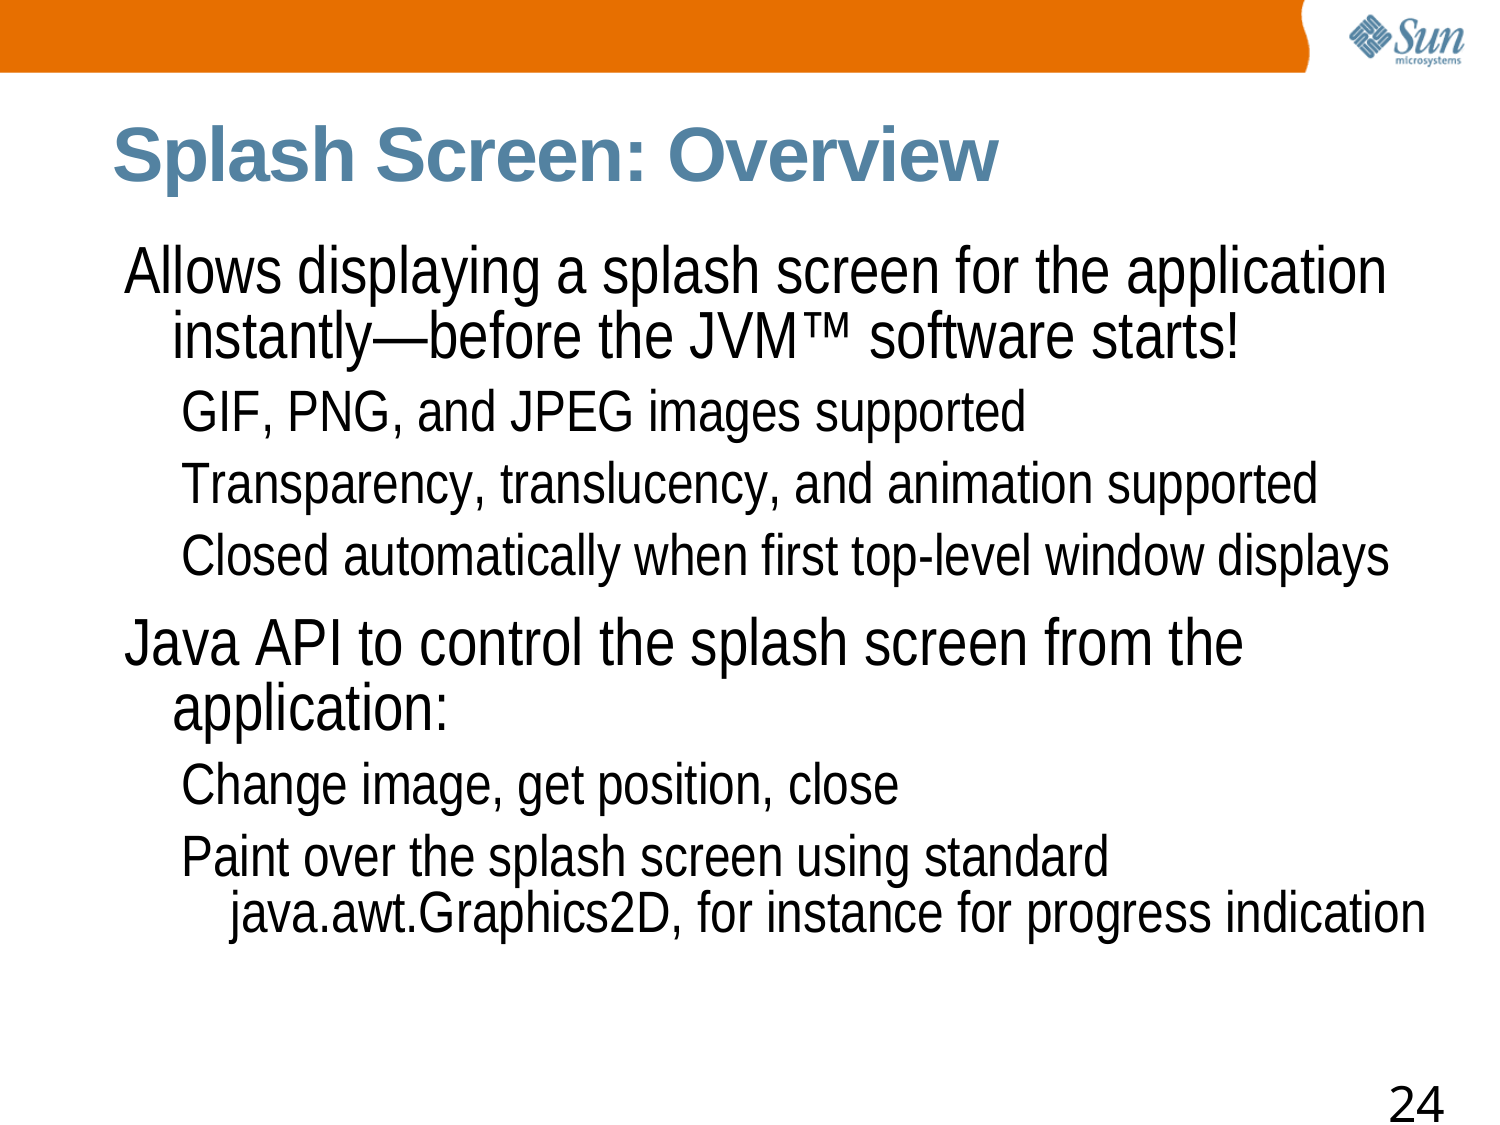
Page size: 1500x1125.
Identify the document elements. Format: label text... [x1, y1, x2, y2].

list Allows displaying a splash screen for the application instantly—before the JVM™ software starts! GIF, PNG, and JPEG images supported Transparency, translucency, and animation supported Closed automatically when first top-level window displays Java API to control the splash screen from the application: Change image, get position, close Paint over the splash screen using standard java.awt.Graphics2D, for instance for progress indication [104, 240, 1439, 1069]
picture [0, 0, 1500, 75]
title Splash Screen: Overview [112, 119, 1417, 240]
